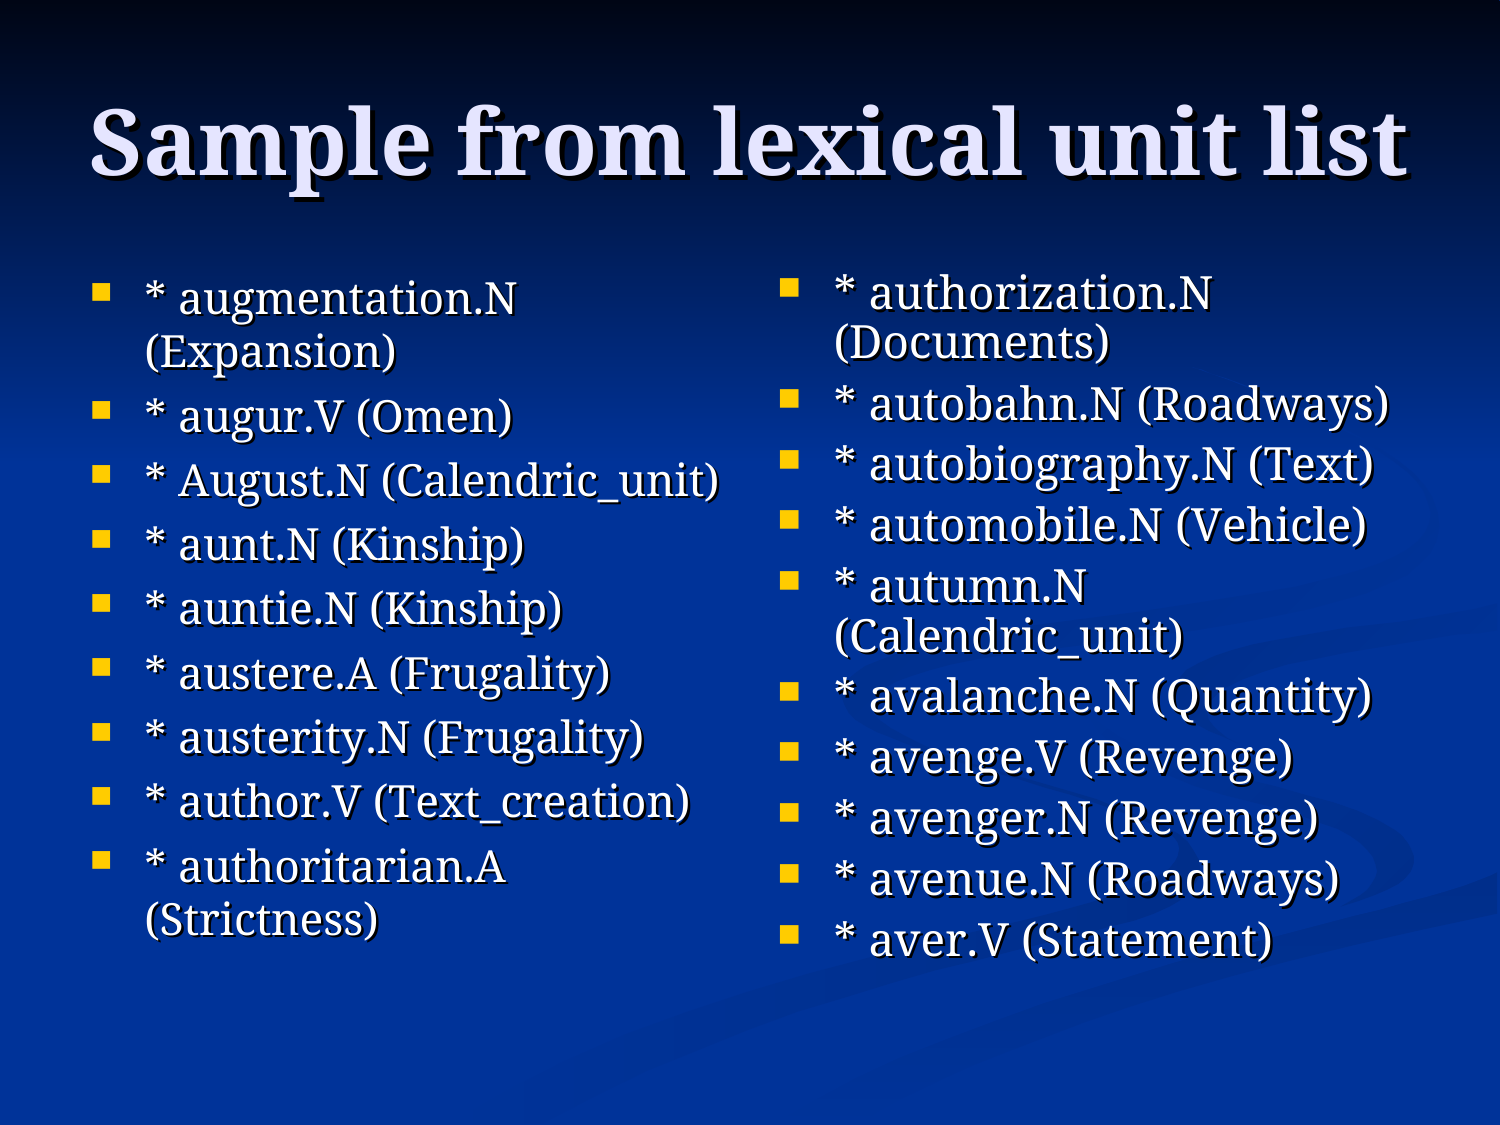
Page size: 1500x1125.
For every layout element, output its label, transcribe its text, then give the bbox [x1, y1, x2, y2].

list * authorization.N (Documents) * autobahn.N (Roadways) * autobiography.N (Text) * automobile.N (Vehicle) * autumn.N (Calendric_unit) * avalanche.N (Quantity) * avenge.V (Revenge) * avenger.N (Revenge) * avenue.N (Roadways) * aver.V (Statement) [762, 262, 1426, 1001]
list * augmentation.N (Expansion) * augur.V (Omen) * August.N (Calendric_unit) * aunt.N (Kinship) * auntie.N (Kinship) * austere.A (Frugality) * austerity.N (Frugality) * author.V (Text_creation) * authoritarian.A (Strictness) [75, 262, 738, 1001]
title Sample from lexical unit list [75, 45, 1426, 233]
